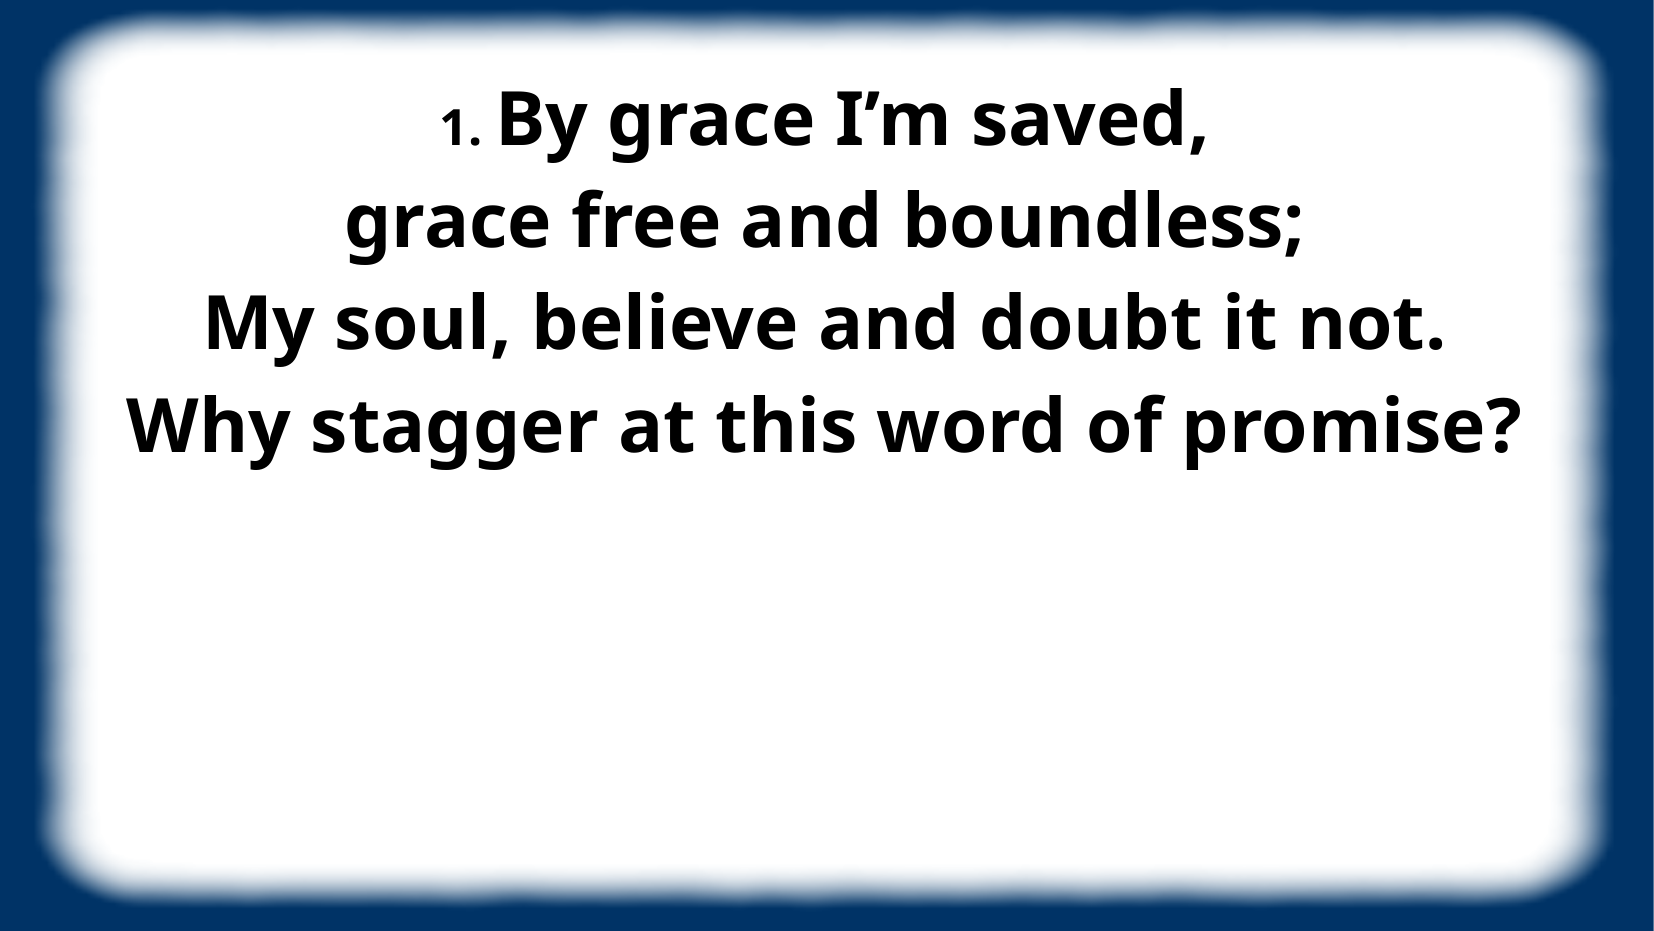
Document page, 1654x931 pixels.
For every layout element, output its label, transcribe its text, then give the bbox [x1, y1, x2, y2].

picture [0, 0, 1654, 931]
text_box 1. By grace I’m saved, grace free and boundless; My soul, believe and doubt it not. Why stagger at this word of promise? [90, 57, 1561, 526]
